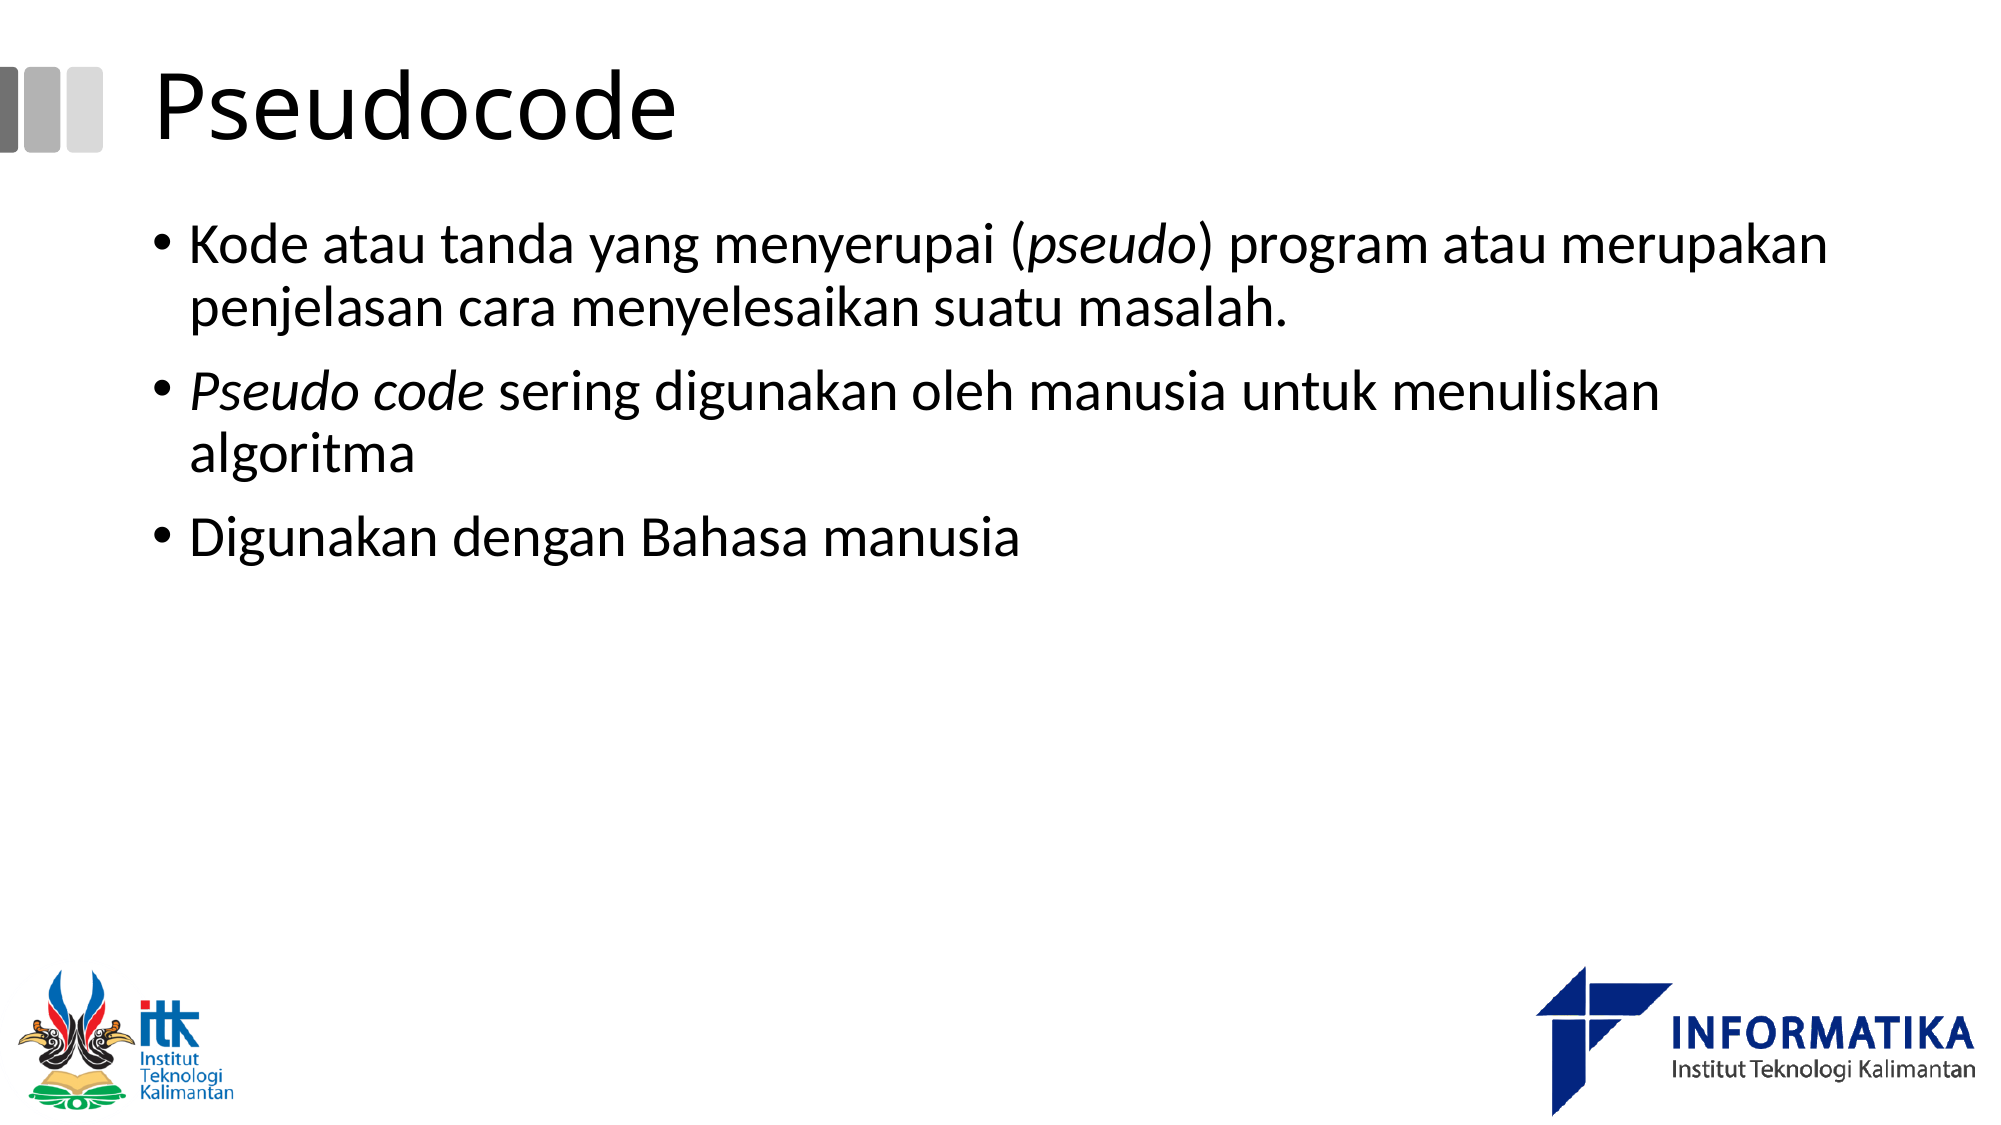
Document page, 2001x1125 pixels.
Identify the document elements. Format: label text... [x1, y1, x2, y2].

title Pseudocode [137, 1, 1863, 205]
picture [1534, 965, 1976, 1118]
picture [0, 935, 252, 1125]
list Kode atau tanda yang menyerupai (pseudo) program atau merupakan penjelasan cara menyelesaikan suatu masalah. Pseudo code sering digunakan oleh manusia untuk menuliskan algoritma Digunakan dengan Bahasa manusia [137, 205, 1863, 920]
